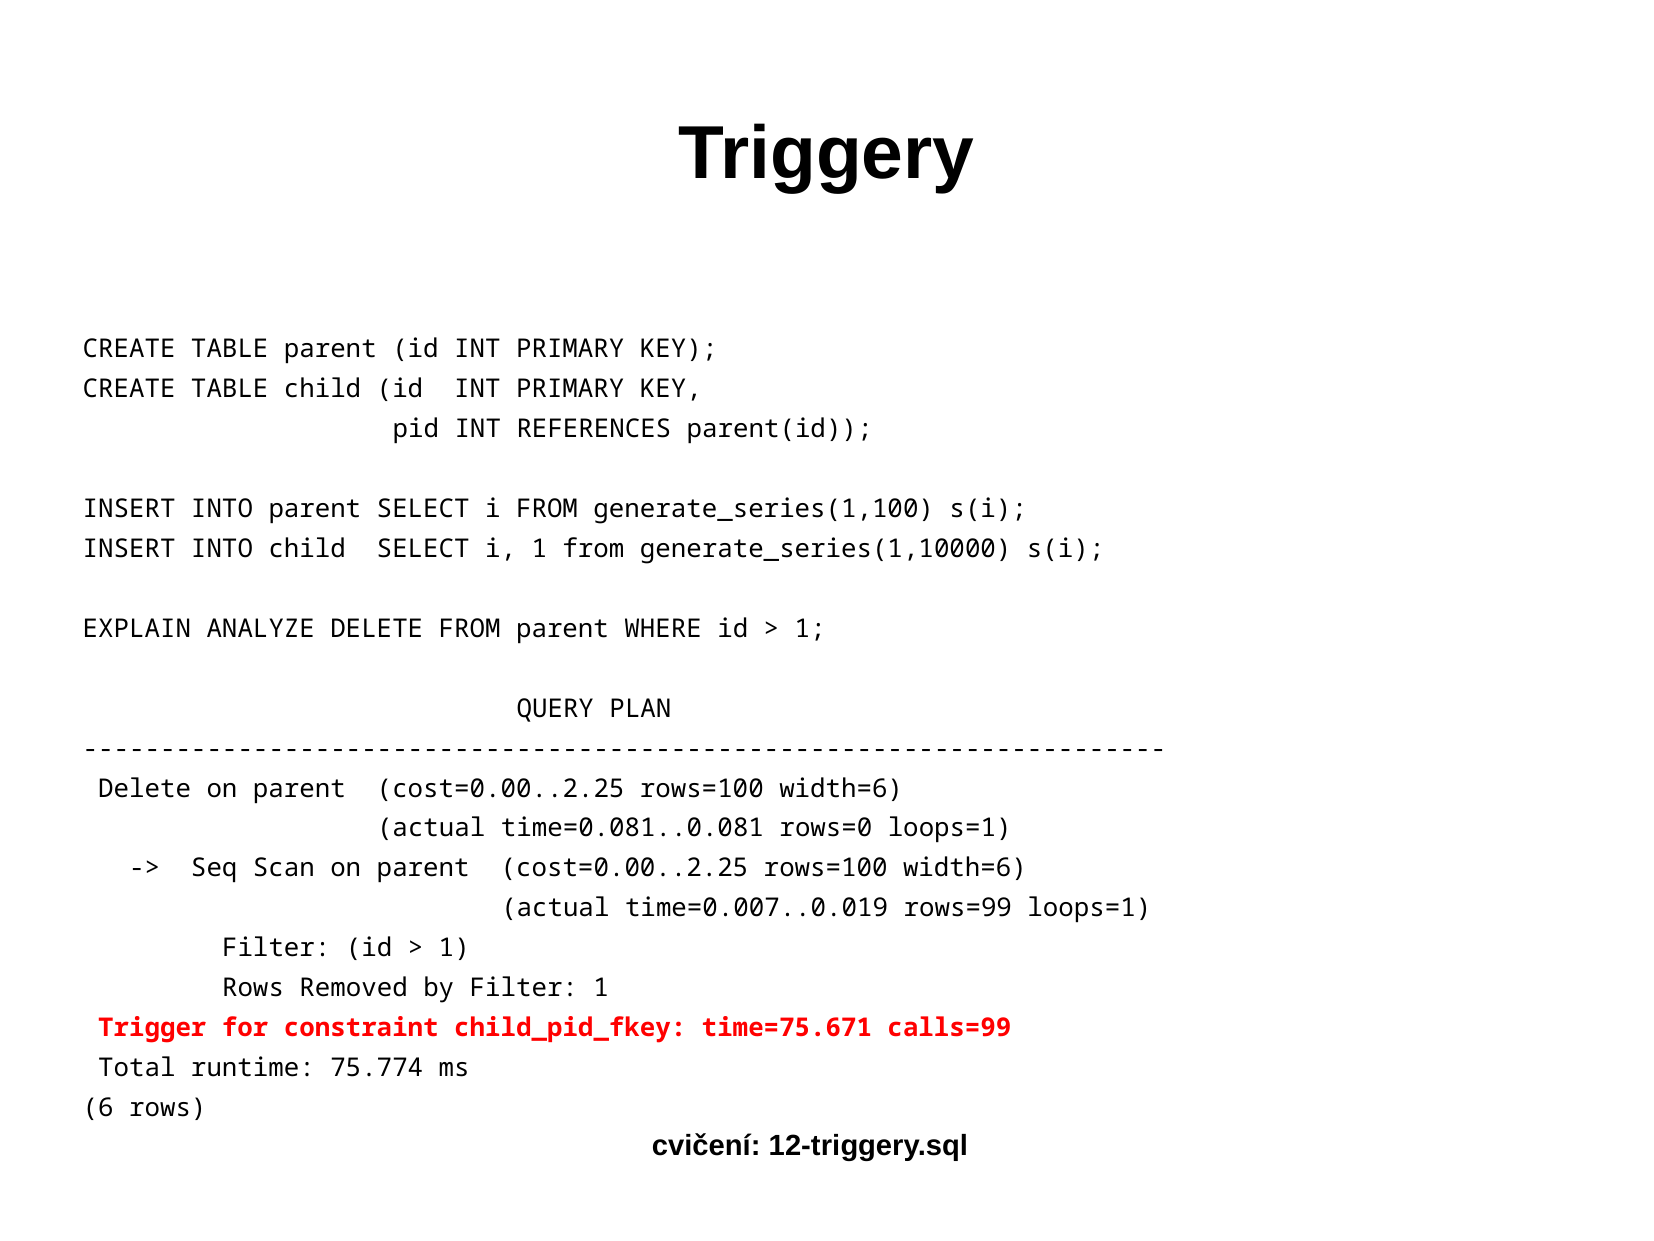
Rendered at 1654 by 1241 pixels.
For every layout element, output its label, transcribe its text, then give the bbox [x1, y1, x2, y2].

list CREATE TABLE parent (id INT PRIMARY KEY); CREATE TABLE child (id INT PRIMARY KEY, pid INT REFERENCES parent(id)); INSERT INTO parent SELECT i FROM generate_series(1,100) s(i); INSERT INTO child SELECT i, 1 from generate_series(1,10000) s(i); EXPLAIN ANALYZE DELETE FROM parent WHERE id > 1; QUERY PLAN ---------------------------------------------------------------------- Delete on parent (cost=0.00..2.25 rows=100 width=6) (actual time=0.081..0.081 rows=0 loops=1) -> Seq Scan on parent (cost=0.00..2.25 rows=100 width=6) (actual time=0.007..0.019 rows=99 loops=1) Filter: (id > 1) Rows Removed by Filter: 1 Trigger for constraint child_pid_fkey: time=75.671 calls=99 Total runtime: 75.774 ms (6 rows) cvičení: 12-triggery.sql [82, 290, 1538, 1171]
title Triggery [82, 49, 1571, 257]
